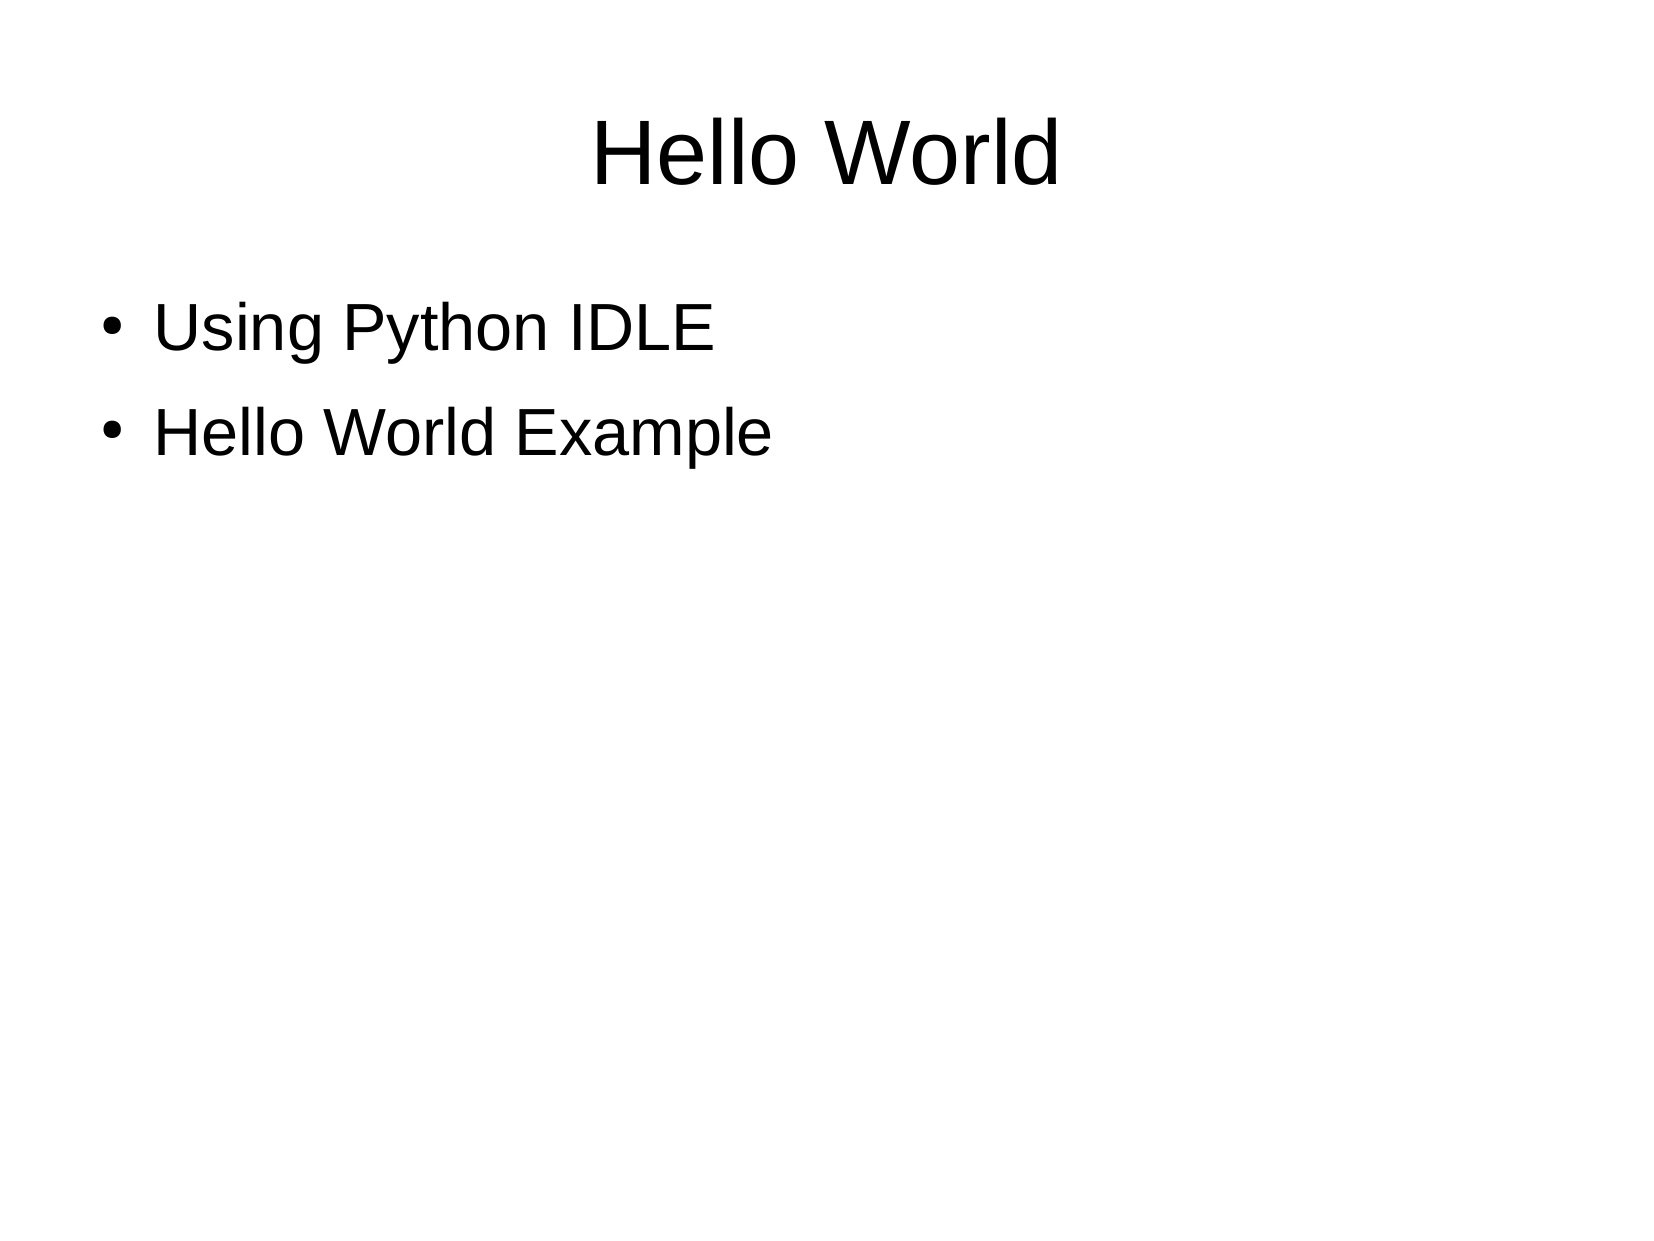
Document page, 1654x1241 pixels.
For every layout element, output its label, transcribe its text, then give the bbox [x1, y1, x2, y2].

list Using Python IDLE Hello World Example [82, 290, 1571, 1109]
title Hello World [82, 49, 1571, 257]
